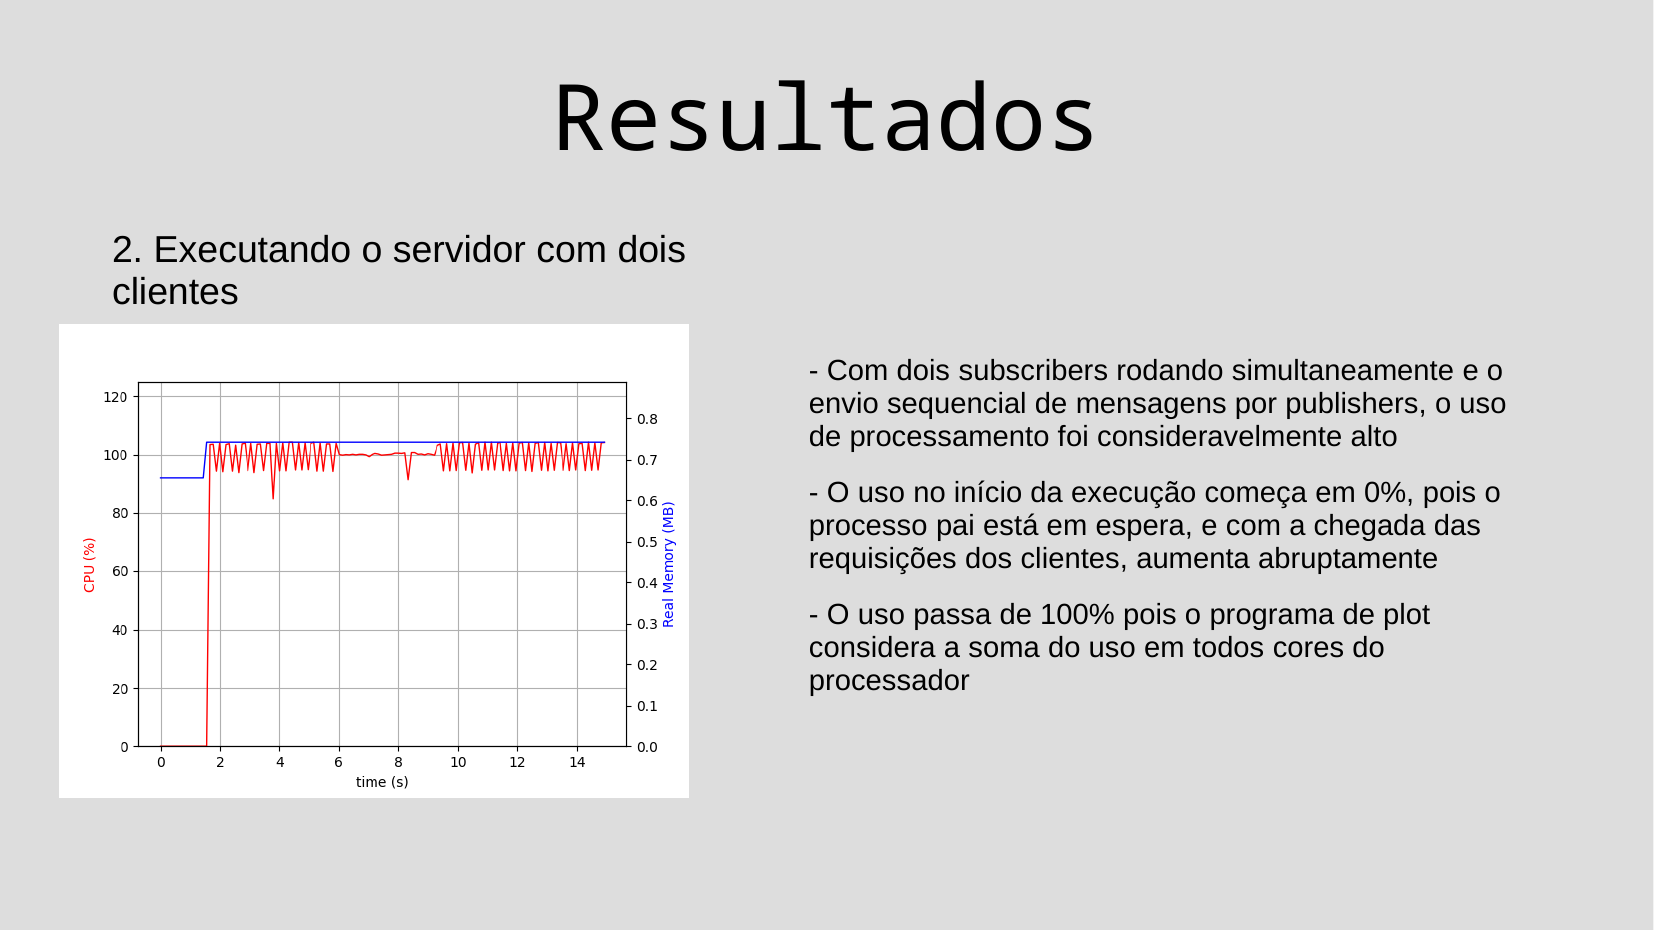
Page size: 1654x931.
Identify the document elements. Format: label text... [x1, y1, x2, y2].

list 2. Executando o servidor com dois clientes [41, 228, 768, 768]
picture [59, 324, 689, 798]
list - Com dois subscribers rodando simultaneamente e o envio sequencial de mensagens por publishers, o uso de processamento foi consideravelmente alto - O uso no início da execução começa em 0%, pois o processo pai está em espera, e com a chegada das requisições dos clientes, aumenta abruptamente - O uso passa de 100% pois o programa de plot considera a soma do uso em todos cores do processador [808, 354, 1536, 894]
title Resultados [82, 37, 1571, 193]
